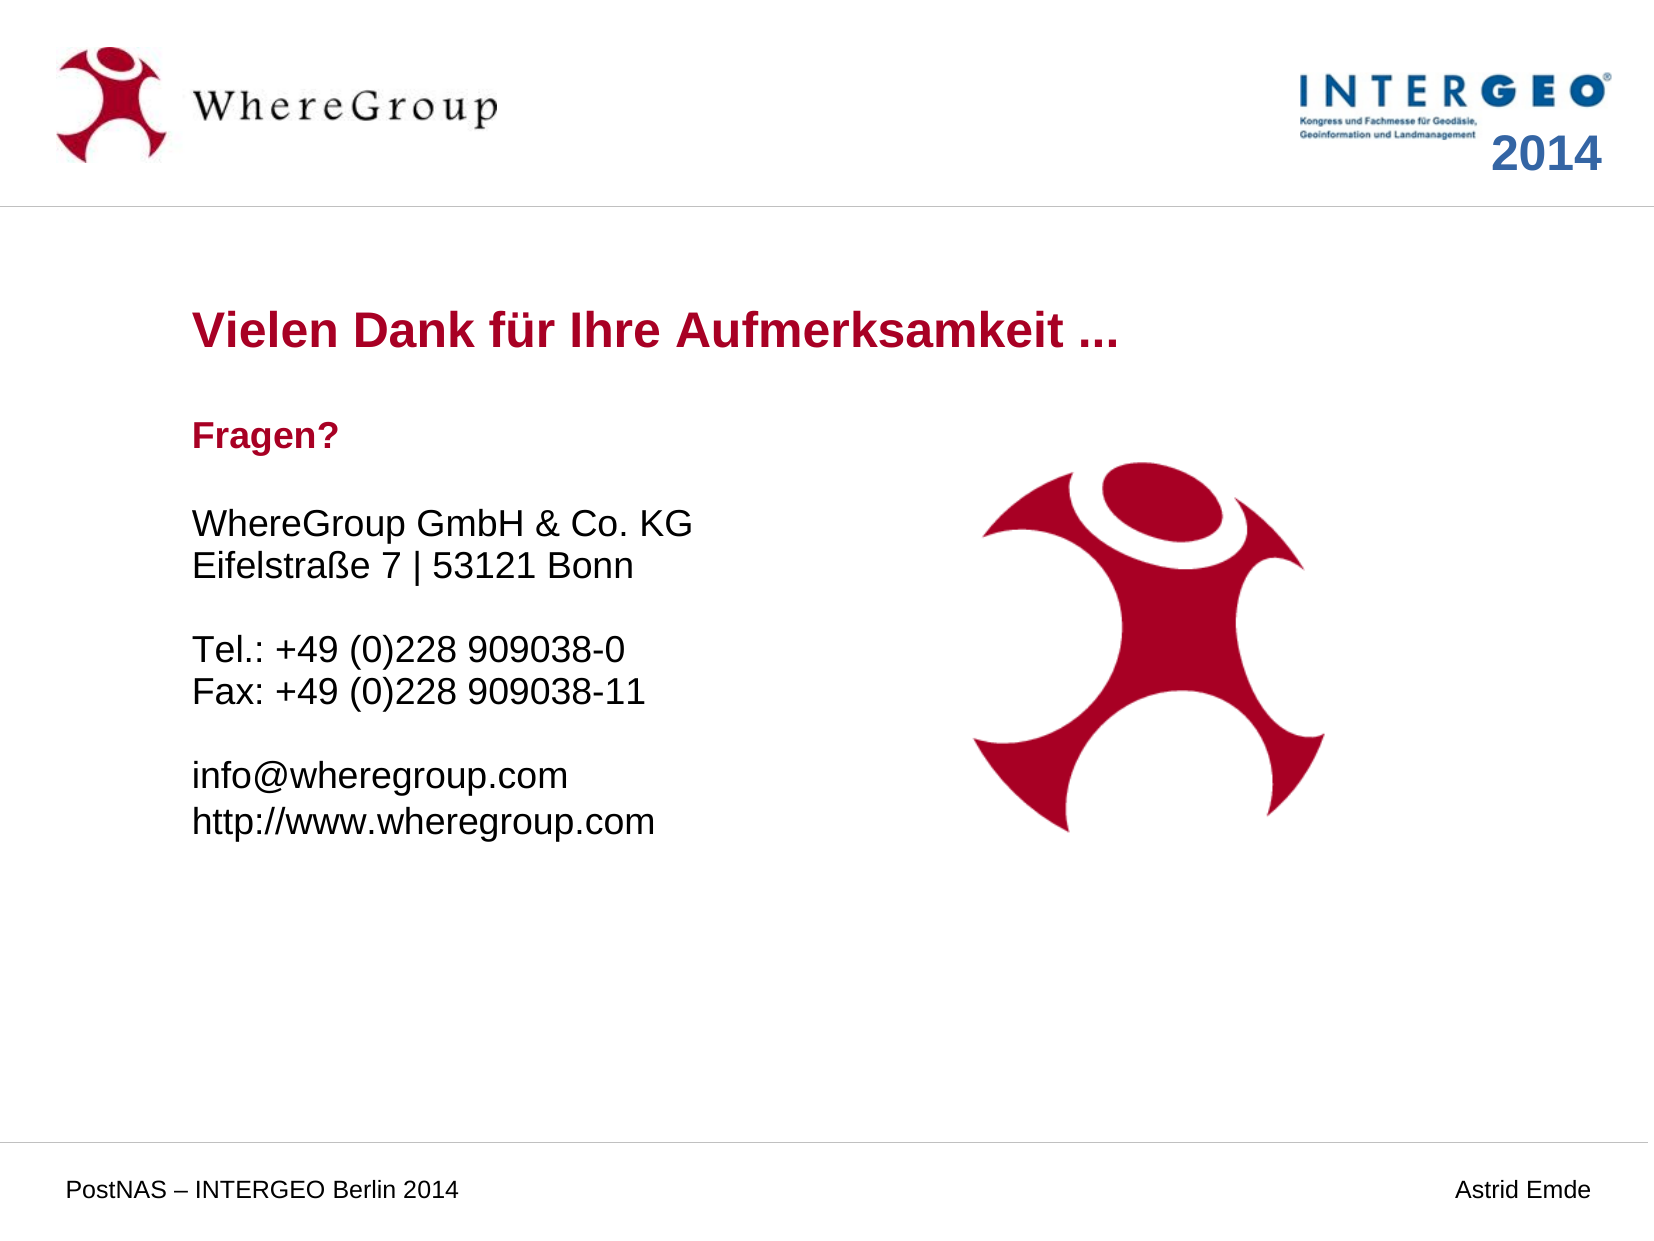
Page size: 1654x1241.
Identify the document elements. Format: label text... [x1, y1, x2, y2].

picture [956, 454, 1343, 841]
picture [1299, 29, 1613, 185]
text_box Vielen Dank für Ihre Aufmerksamkeit ... Fragen? WhereGroup GmbH & Co. KG Eifelstraße 7 | 53121 Bonn Tel.: +49 (0)228 909038-0 Fax: +49 (0)228 909038-11 info@wheregroup.com http://www.wheregroup.com [177, 295, 1359, 1093]
picture [56, 47, 497, 163]
